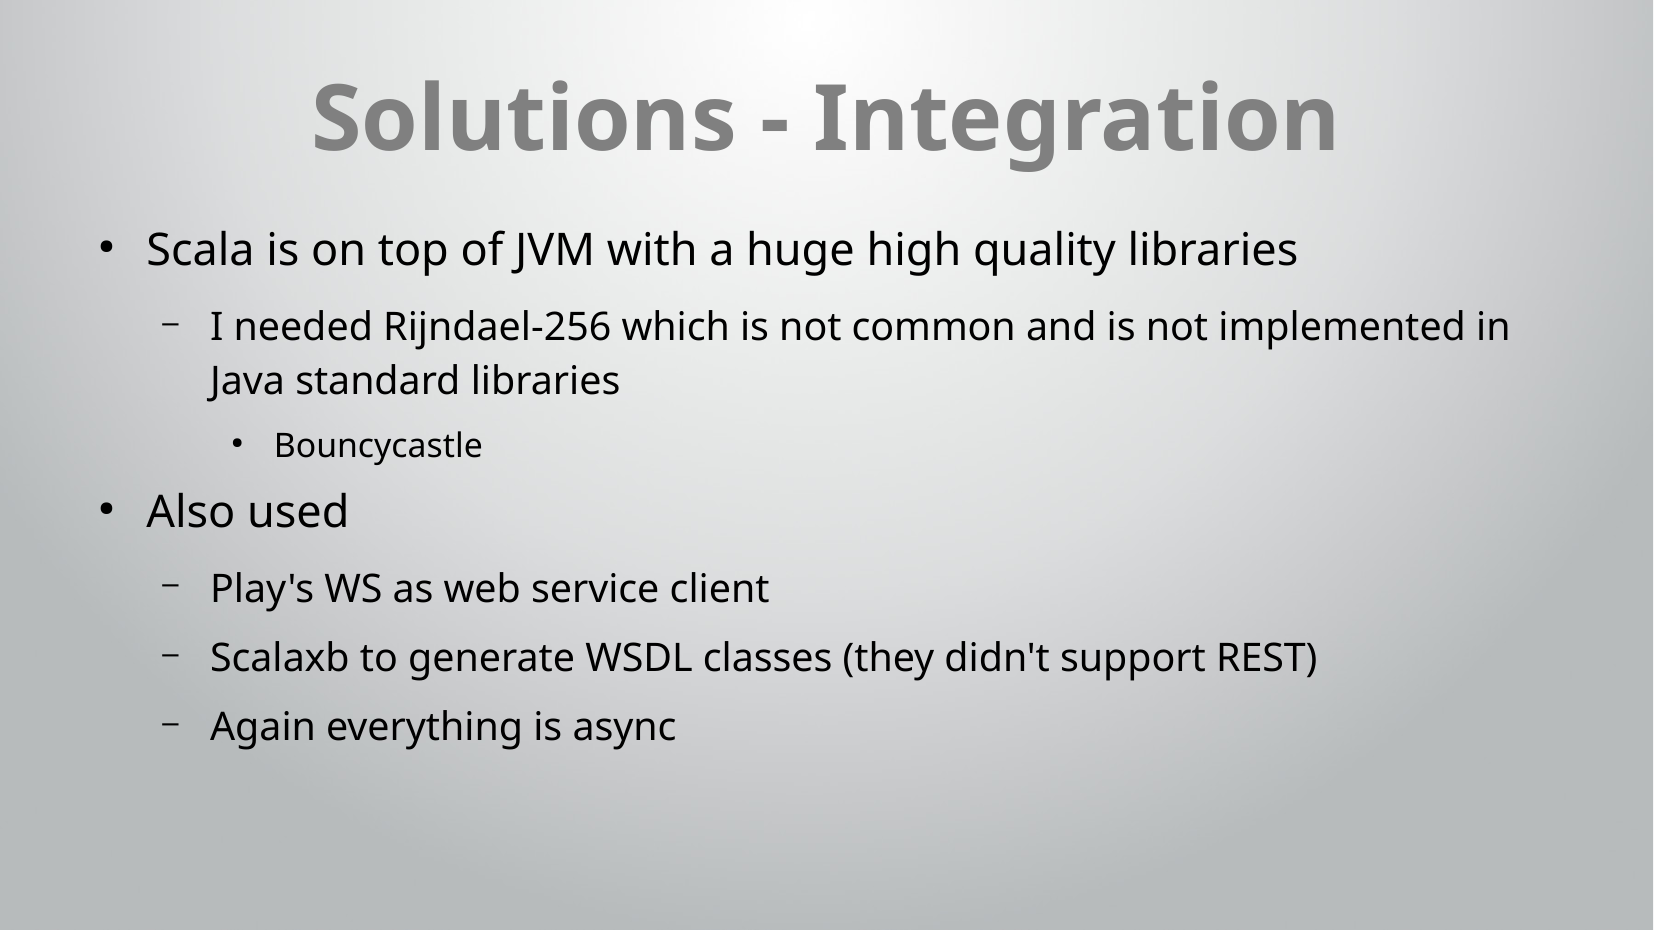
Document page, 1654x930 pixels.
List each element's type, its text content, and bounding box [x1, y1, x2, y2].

list Scala is on top of JVM with a huge high quality libraries I needed Rijndael-256 which is not common and is not implemented in Java standard libraries Bouncycastle Also used Play's WS as web service client Scalaxb to generate WSDL classes (they didn't support REST) Again everything is async [82, 217, 1571, 757]
title Solutions - Integration [82, 36, 1571, 193]
picture [0, 0, 1654, 930]
